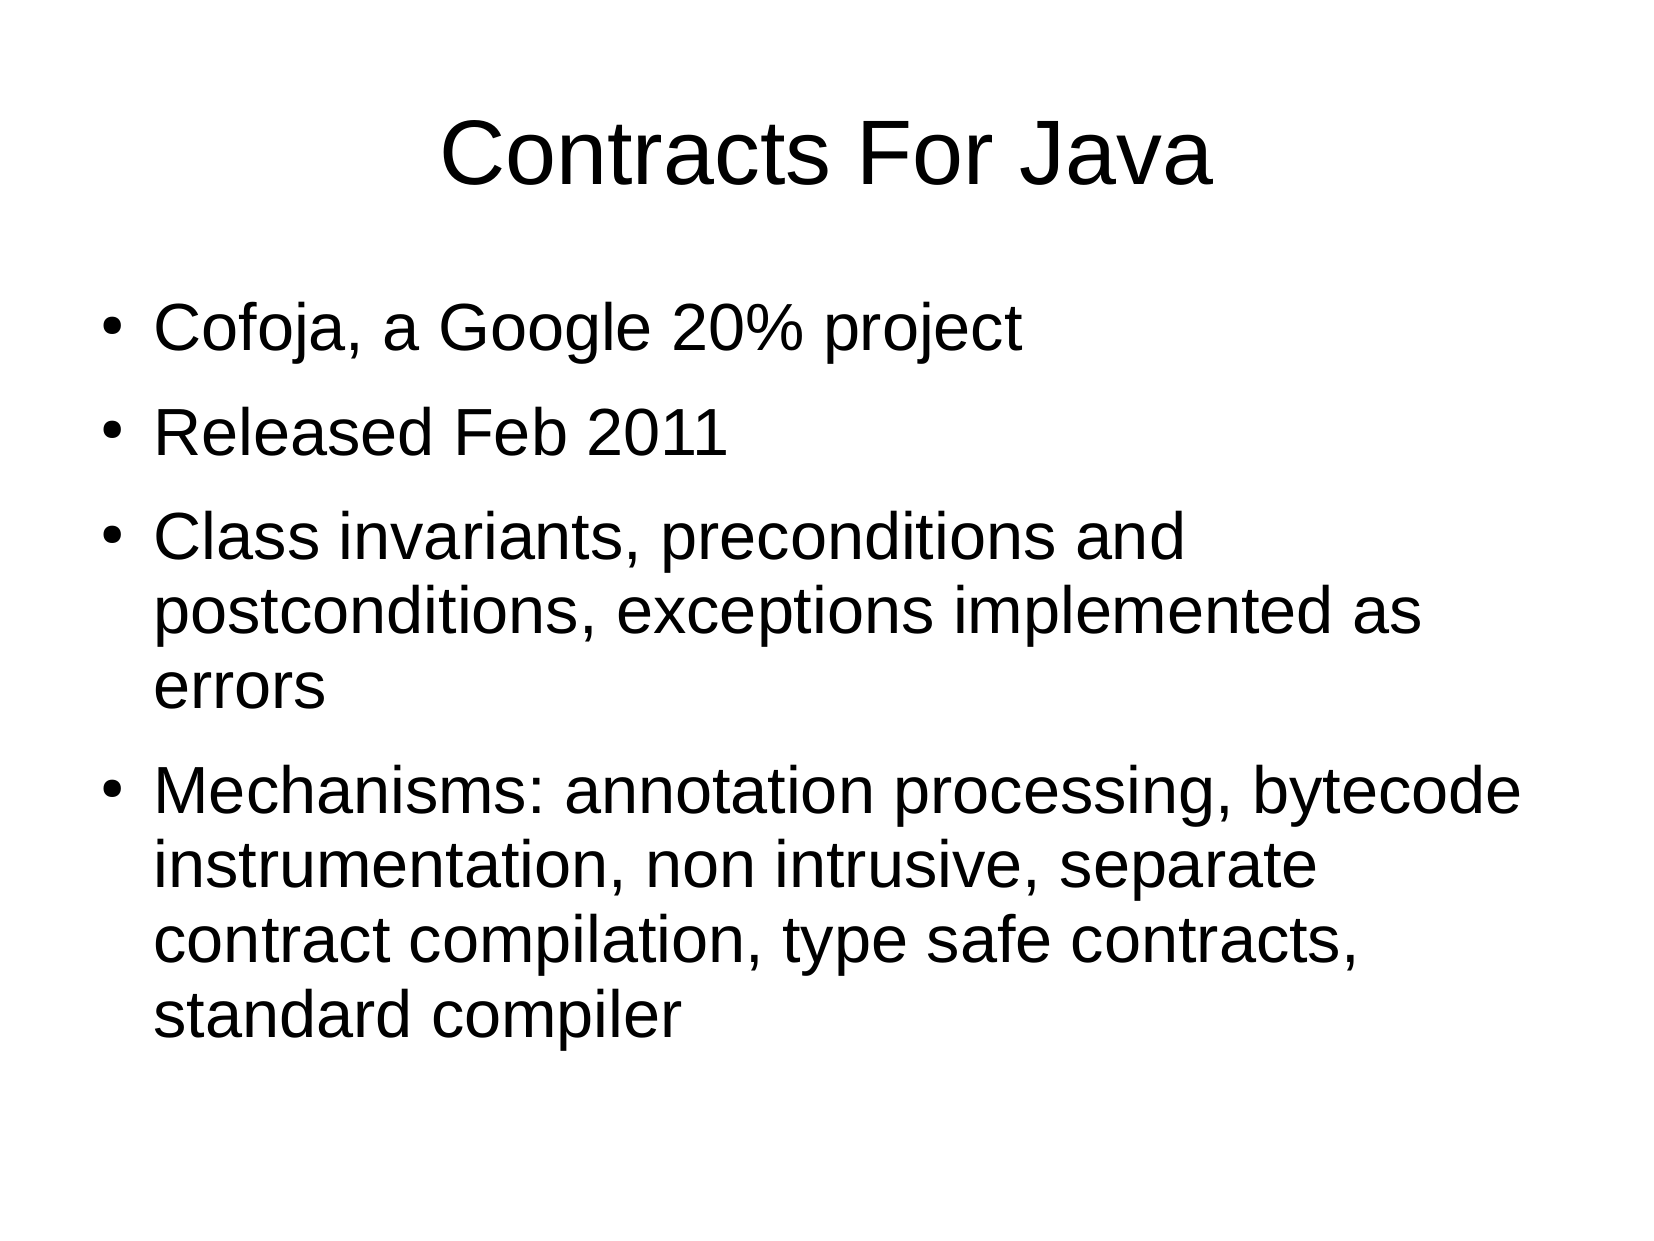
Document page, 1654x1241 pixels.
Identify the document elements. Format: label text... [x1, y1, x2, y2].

list Cofoja, a Google 20% project Released Feb 2011 Class invariants, preconditions and postconditions, exceptions implemented as errors Mechanisms: annotation processing, bytecode instrumentation, non intrusive, separate contract compilation, type safe contracts, standard compiler [82, 290, 1571, 1094]
title Contracts For Java [82, 56, 1571, 250]
